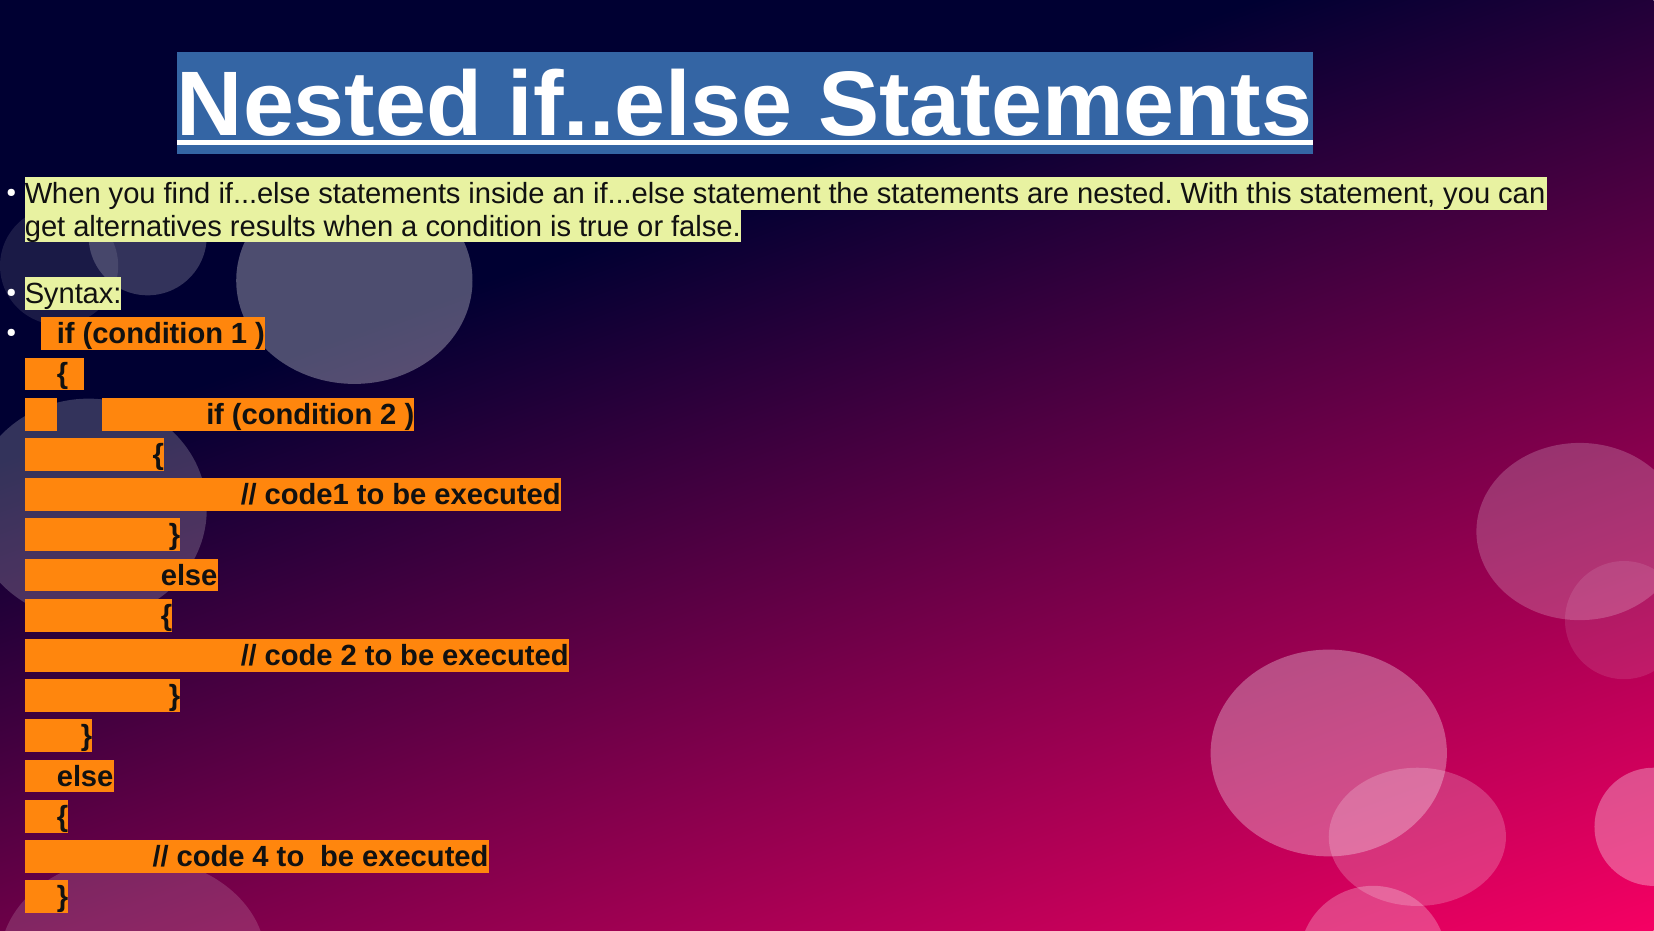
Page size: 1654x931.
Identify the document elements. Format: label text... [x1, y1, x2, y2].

list When you find if...else statements inside an if...else statement the statements are nested. With this statement, you can get alternatives results when a condition is true or false. Syntax: if (condition 1 ) { if (condition 2 ) { // code1 to be executed } else { // code 2 to be executed } } else { // code 4 to be executed } [0, 177, 1595, 916]
title Nested if..else Statements [176, 29, 1654, 280]
